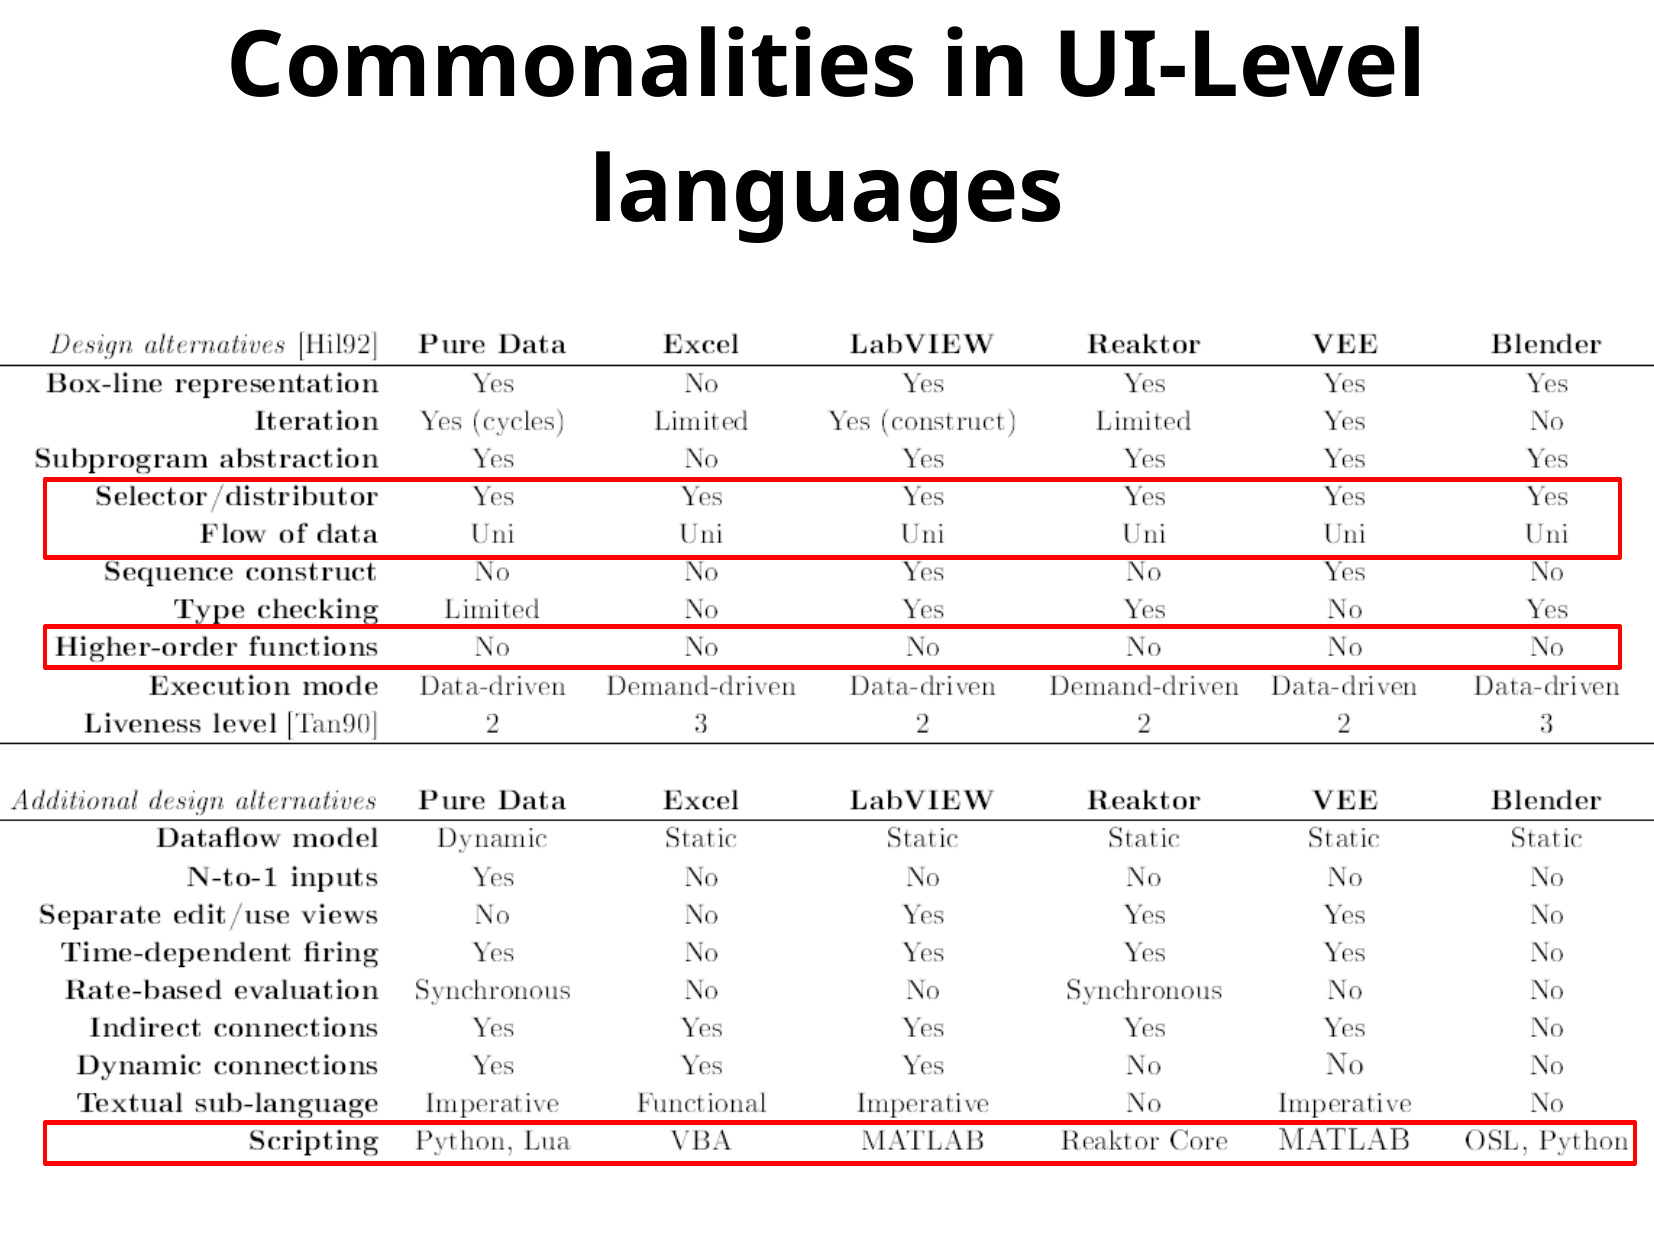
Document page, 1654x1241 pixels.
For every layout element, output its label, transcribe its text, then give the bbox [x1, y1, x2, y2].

picture [0, 315, 1654, 1164]
picture [47, 1125, 1633, 1161]
title Commonalities in UI-Level languages [82, 19, 1571, 227]
